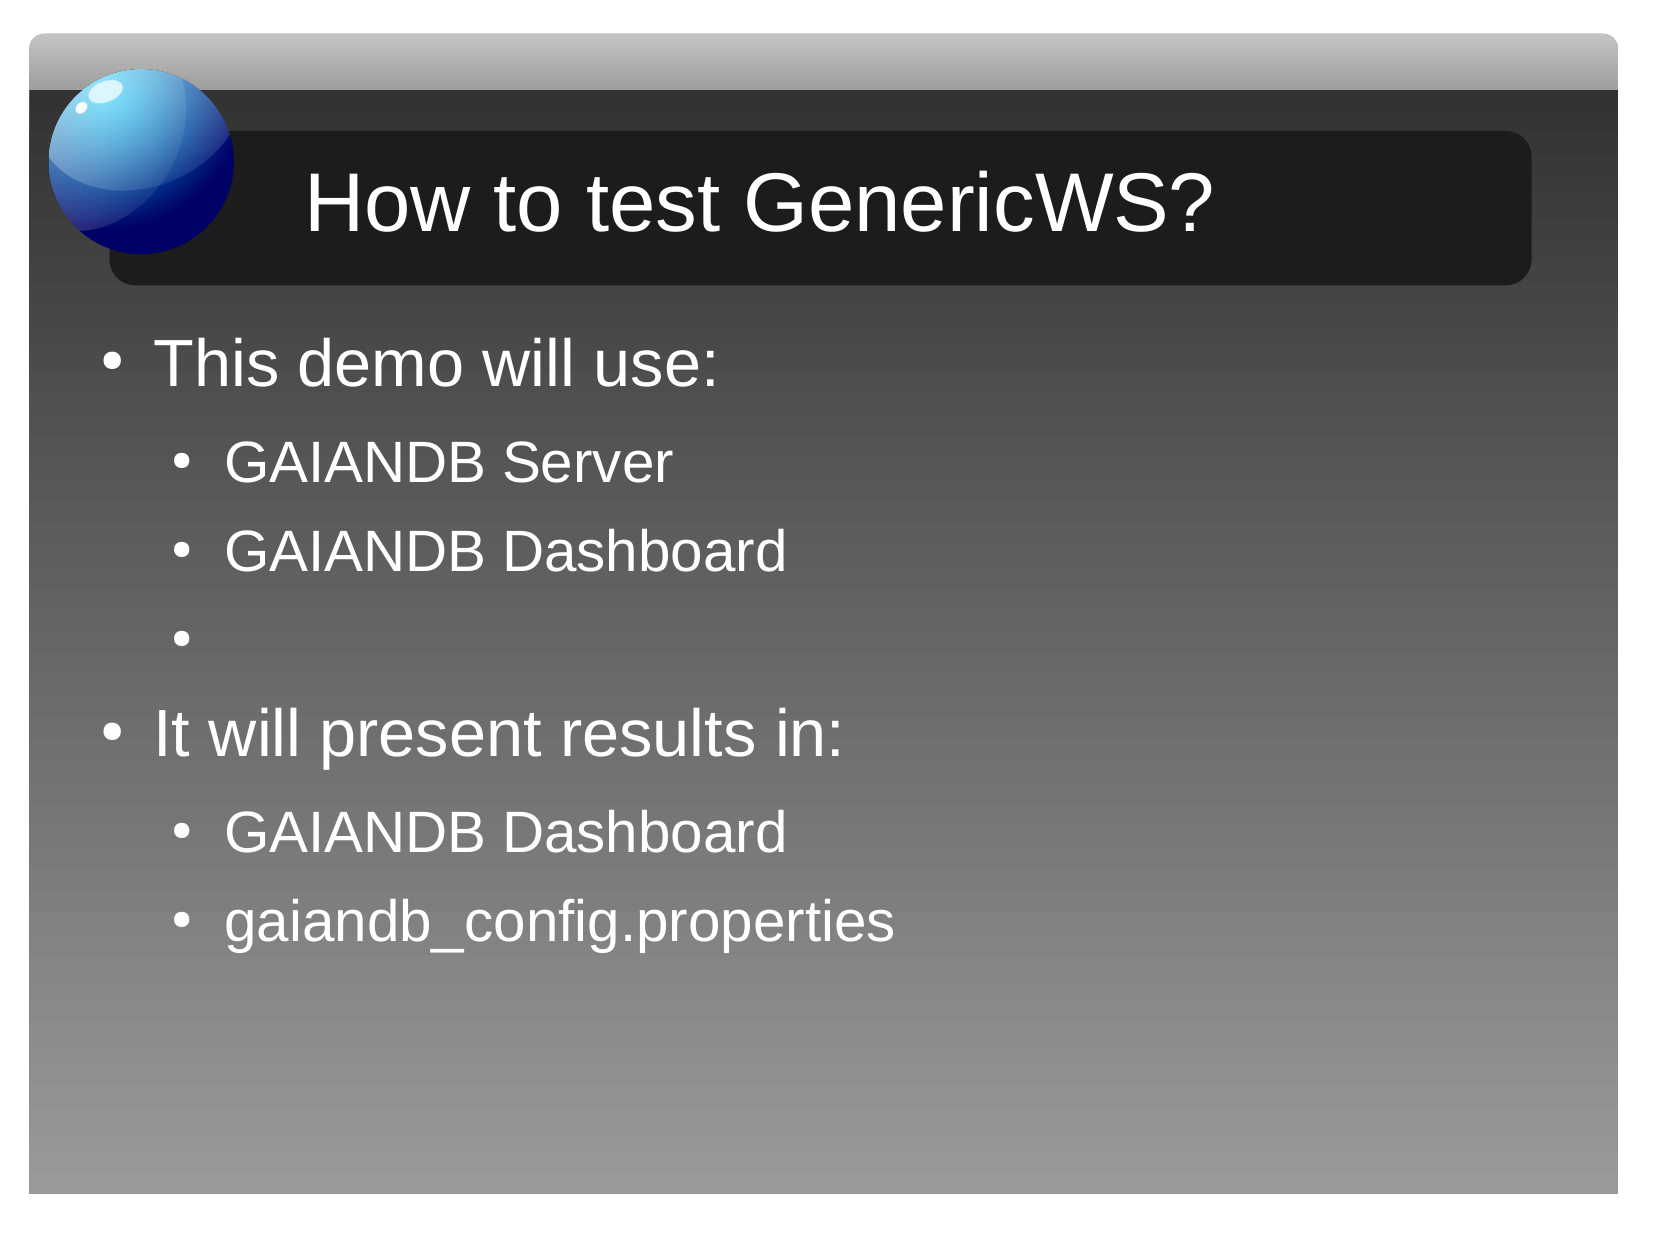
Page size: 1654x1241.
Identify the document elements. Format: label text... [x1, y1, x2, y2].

picture [29, 57, 253, 266]
list This demo will use: GAIANDB Server GAIANDB Dashboard It will present results in: GAIANDB Dashboard gaiandb_config.properties [82, 325, 1571, 1130]
title How to test GenericWS? [82, 137, 1571, 267]
